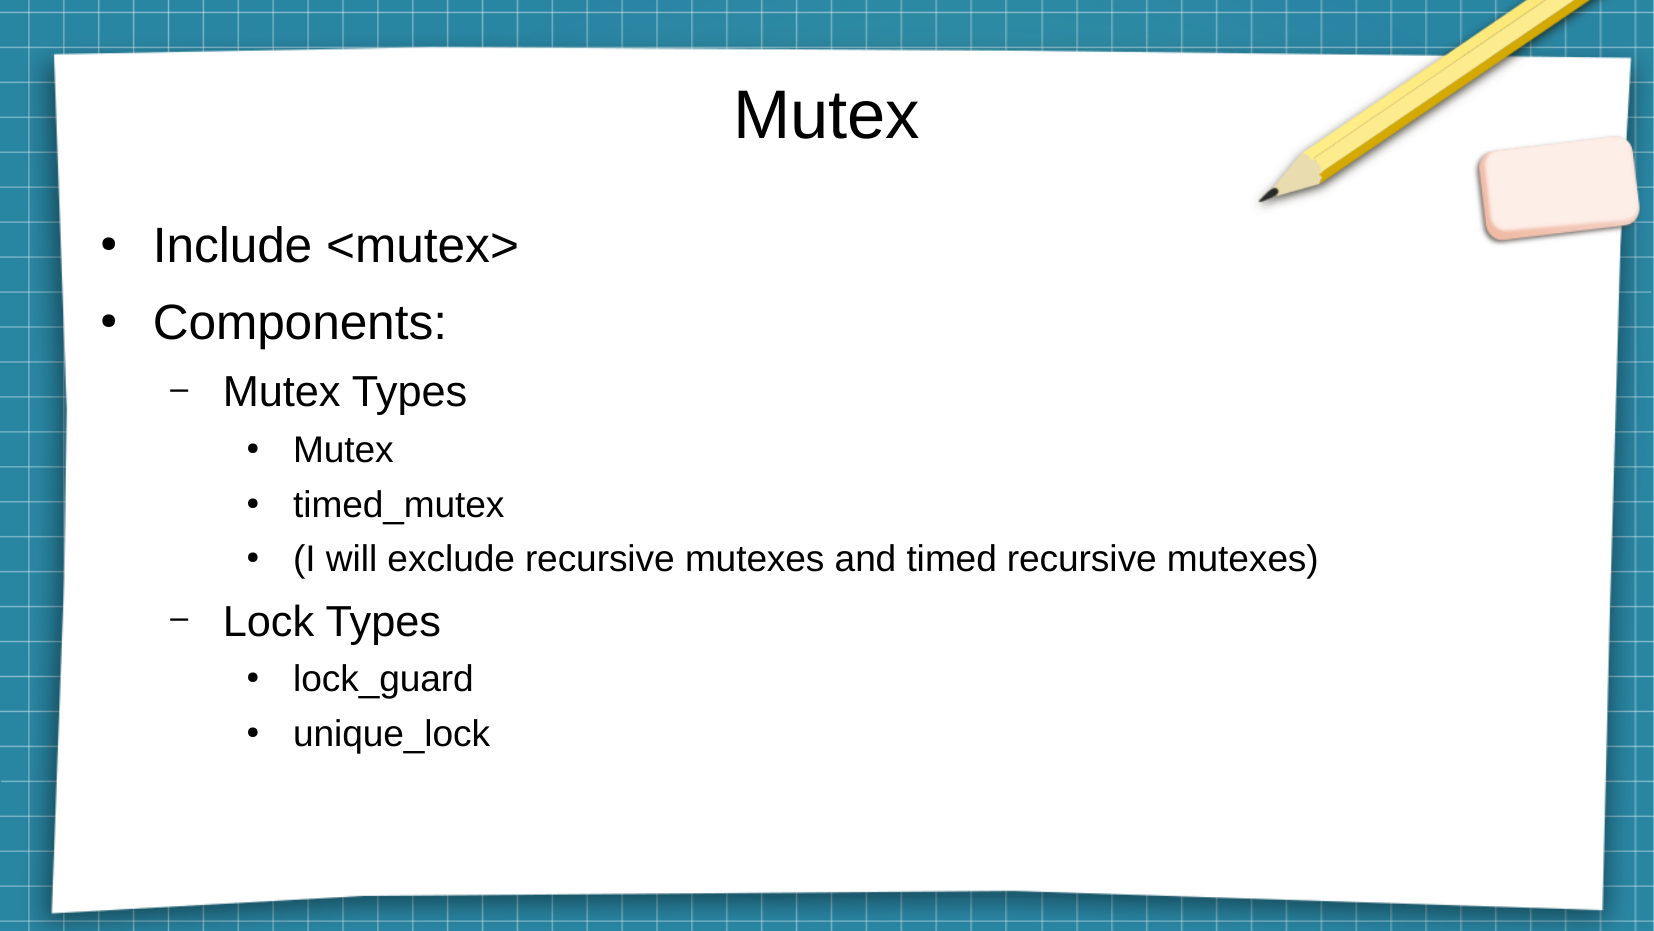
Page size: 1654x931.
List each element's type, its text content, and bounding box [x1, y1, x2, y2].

list Include <mutex> Components: Mutex Types Mutex timed_mutex (I will exclude recursive mutexes and timed recursive mutexes) Lock Types lock_guard unique_lock [82, 217, 1571, 758]
title Mutex [82, 37, 1571, 193]
picture [0, 0, 1654, 931]
